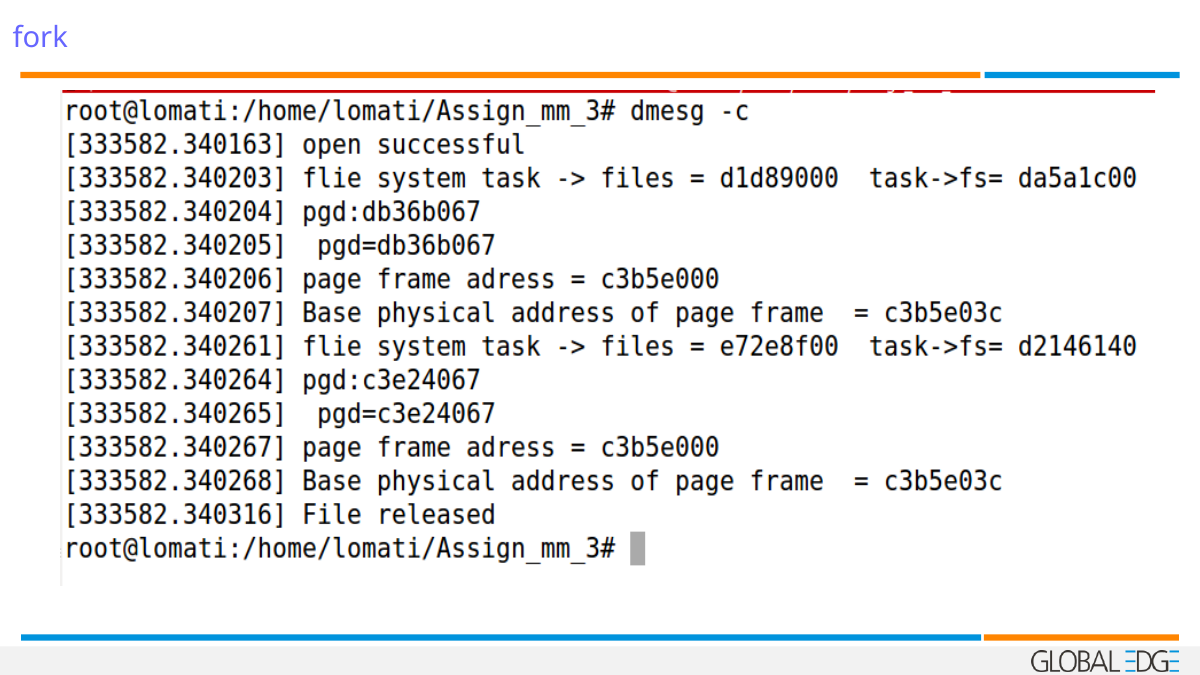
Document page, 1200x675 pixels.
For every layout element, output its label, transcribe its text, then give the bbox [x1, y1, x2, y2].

picture [60, 89, 1156, 586]
title fork [12, 9, 1088, 63]
picture [1031, 650, 1179, 672]
